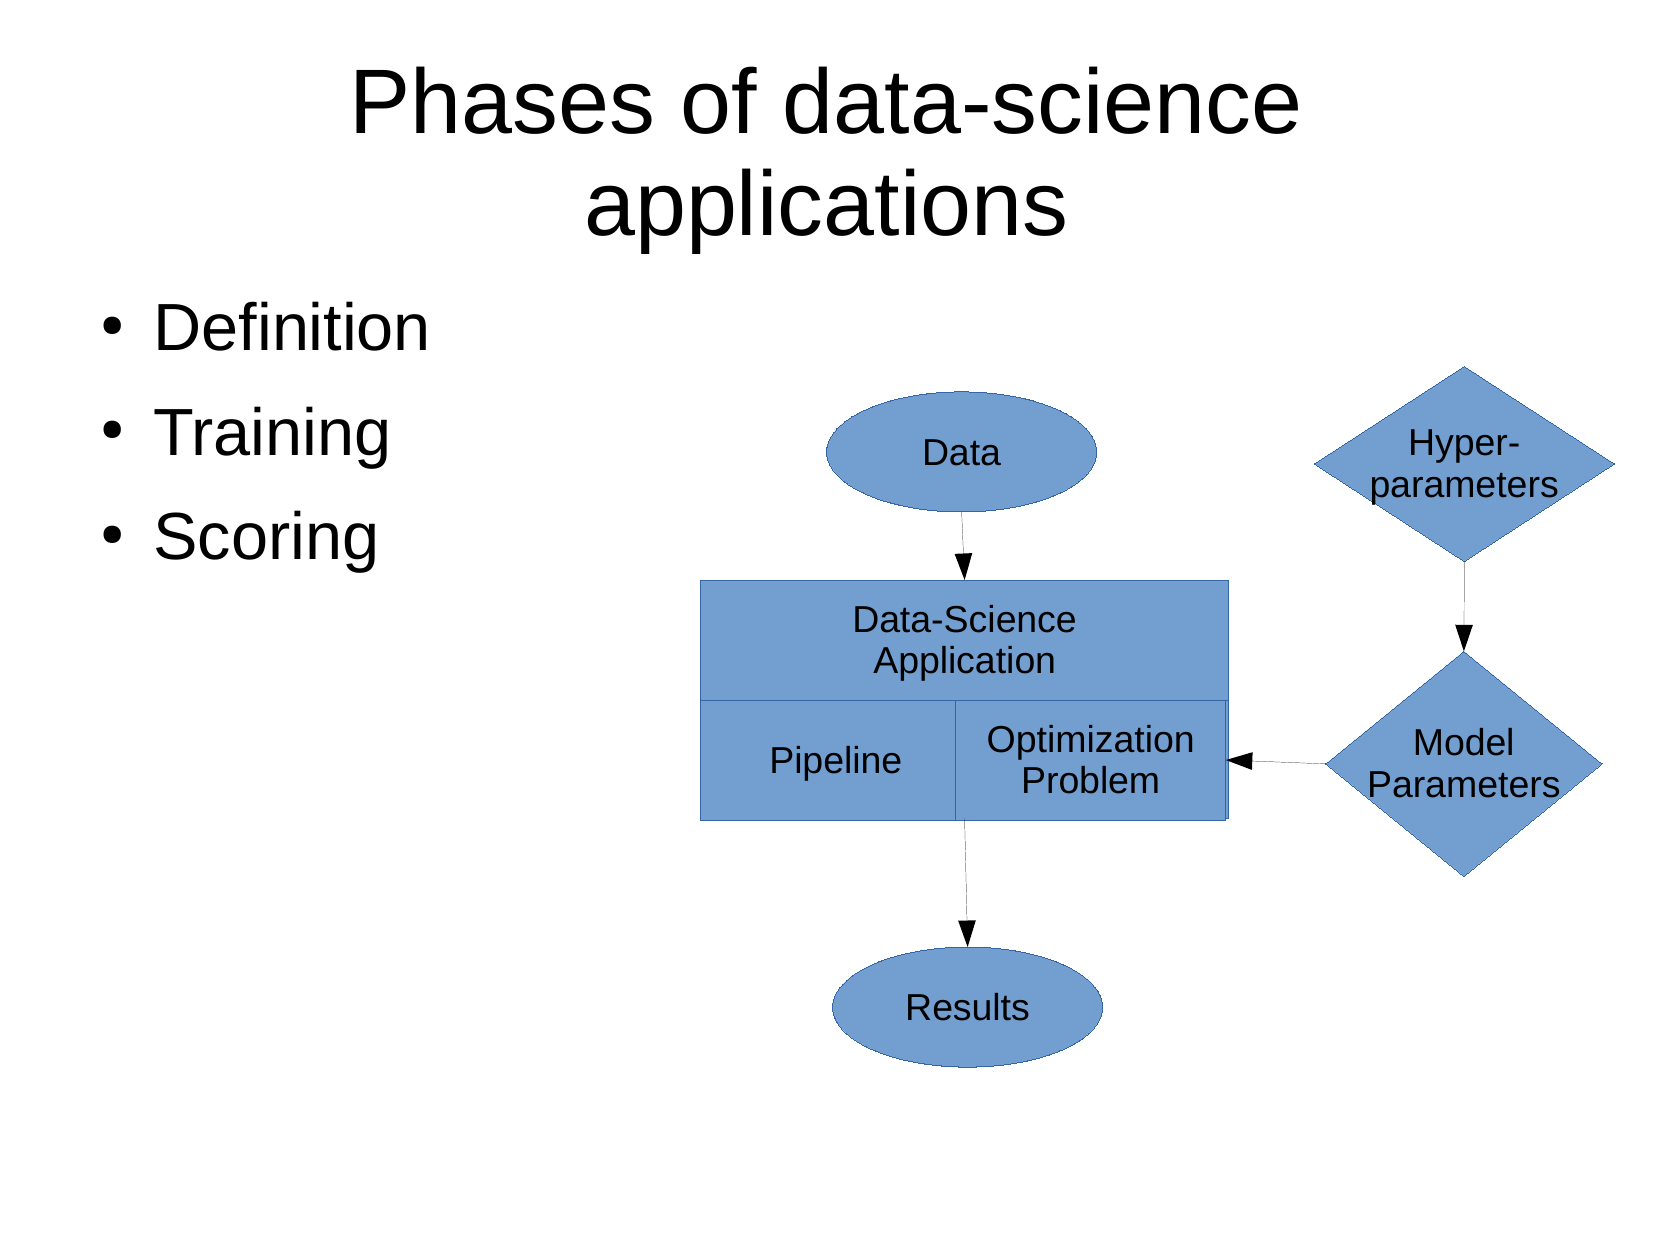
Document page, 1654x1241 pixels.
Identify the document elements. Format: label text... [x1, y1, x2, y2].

text_box Optimization Problem [955, 700, 1226, 821]
text_box Pipeline [809, 700, 955, 821]
text_box Hyper- parameters [1314, 366, 1615, 562]
text_box Model Parameters [1325, 652, 1603, 877]
text_box Data [826, 391, 1097, 512]
text_box Data-Science Application [809, 580, 1229, 701]
list Definition Training Scoring [82, 290, 809, 1010]
title Phases of data-science applications [82, 49, 1571, 257]
text_box Results [832, 947, 1103, 1068]
